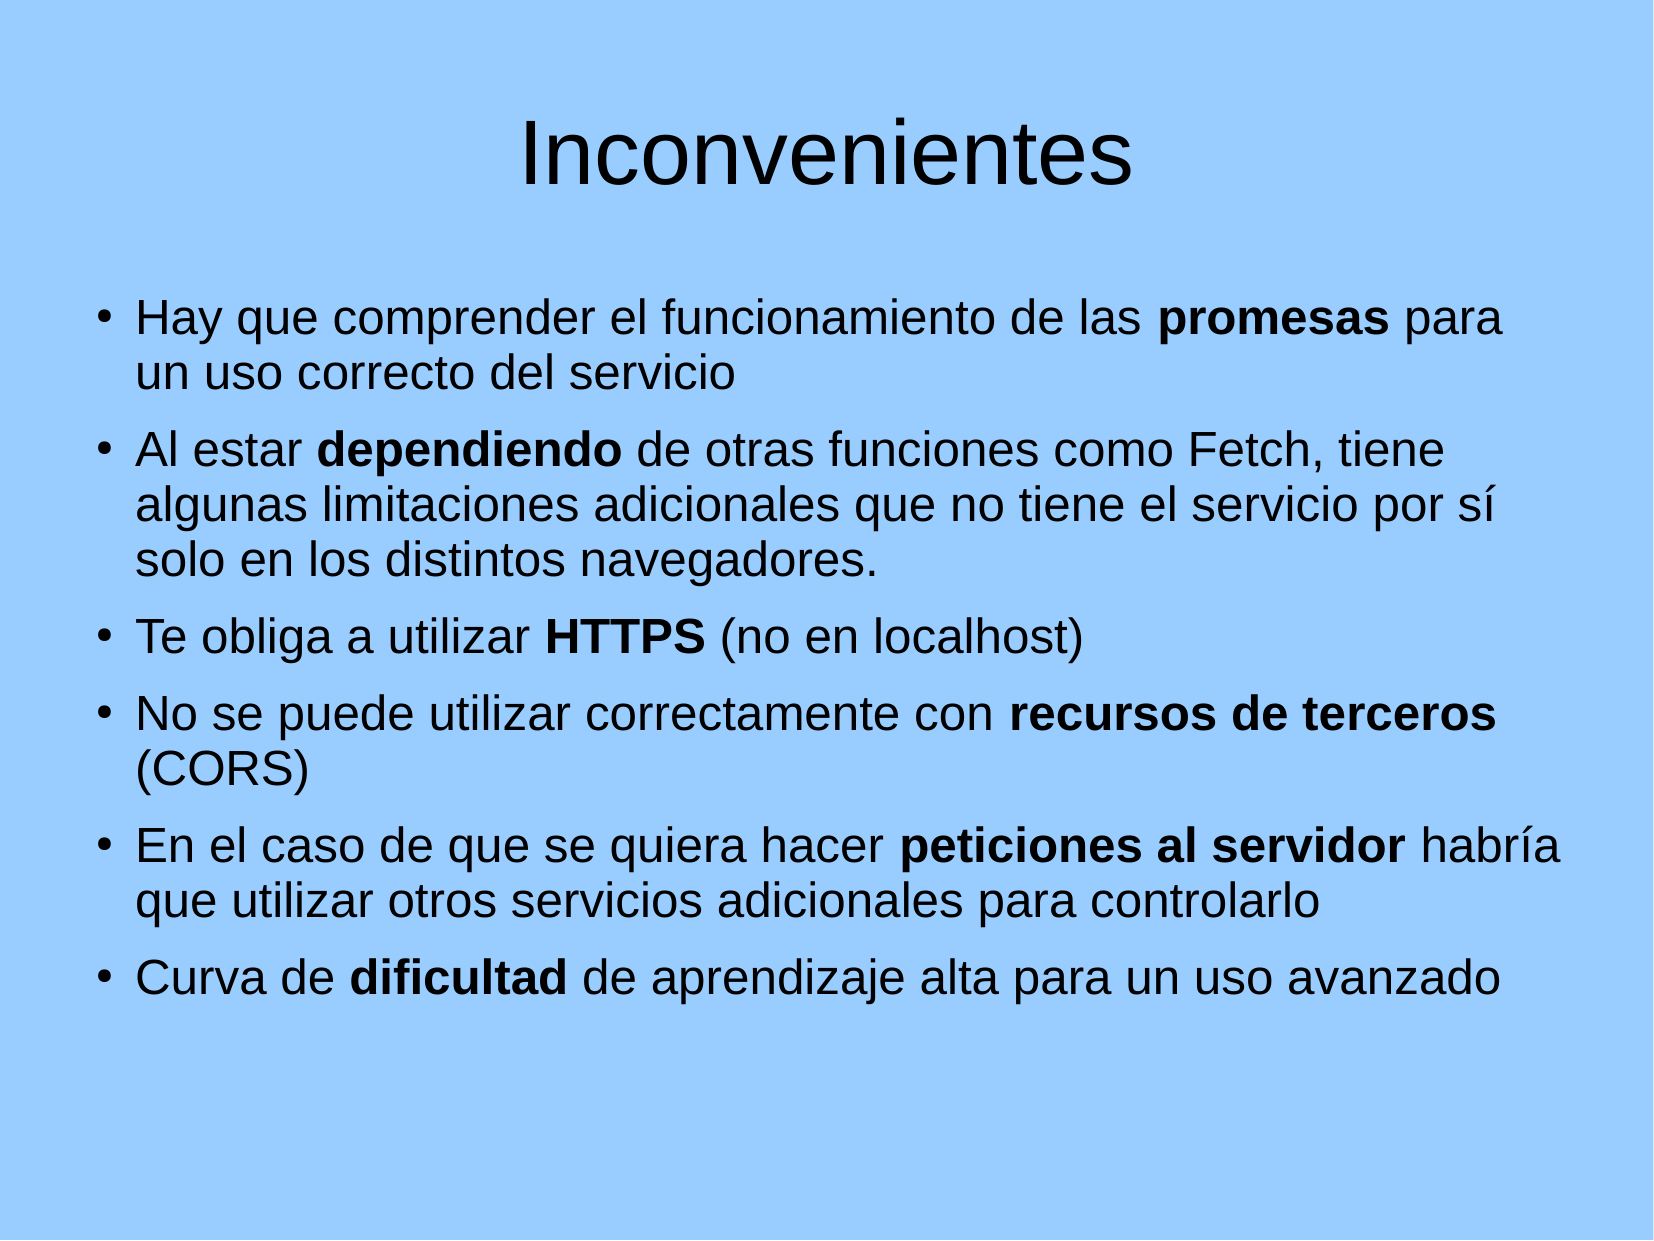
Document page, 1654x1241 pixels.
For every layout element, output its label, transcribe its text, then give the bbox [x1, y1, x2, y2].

title Inconvenientes [82, 49, 1571, 257]
list Hay que comprender el funcionamiento de las promesas para un uso correcto del servicio Al estar dependiendo de otras funciones como Fetch, tiene algunas limitaciones adicionales que no tiene el servicio por sí solo en los distintos navegadores. Te obliga a utilizar HTTPS (no en localhost) No se puede utilizar correctamente con recursos de terceros (CORS) En el caso de que se quiera hacer peticiones al servidor habría que utilizar otros servicios adicionales para controlarlo Curva de dificultad de aprendizaje alta para un uso avanzado [82, 290, 1571, 1010]
